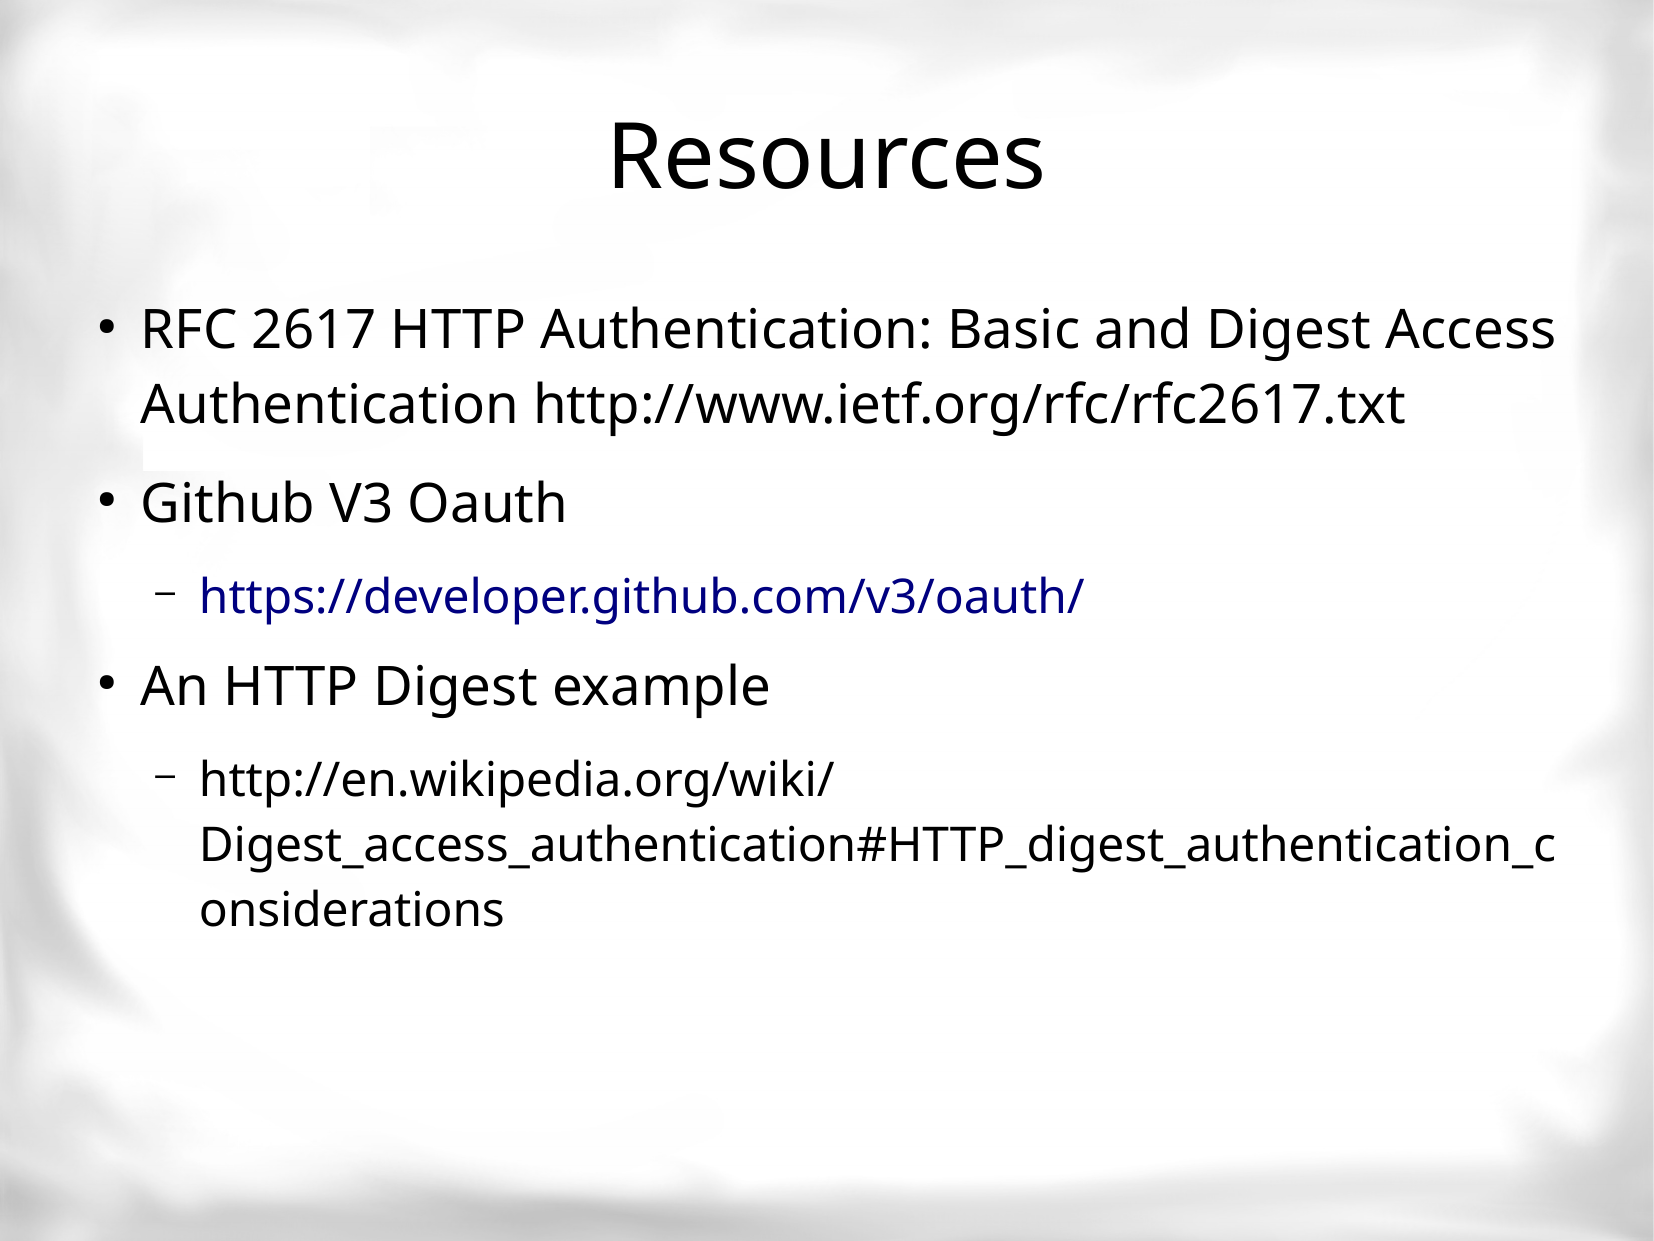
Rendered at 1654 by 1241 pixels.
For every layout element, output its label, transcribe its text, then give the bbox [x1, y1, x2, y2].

picture [0, 0, 1654, 1241]
list RFC 2617 HTTP Authentication: Basic and Digest Access Authentication http://www.ietf.org/rfc/rfc2617.txt Github V3 Oauth https://developer.github.com/v3/oauth/ An HTTP Digest example http://en.wikipedia.org/wiki/Digest_access_authentication#HTTP_digest_authentication_considerations [82, 290, 1571, 1010]
title Resources [82, 49, 1571, 257]
